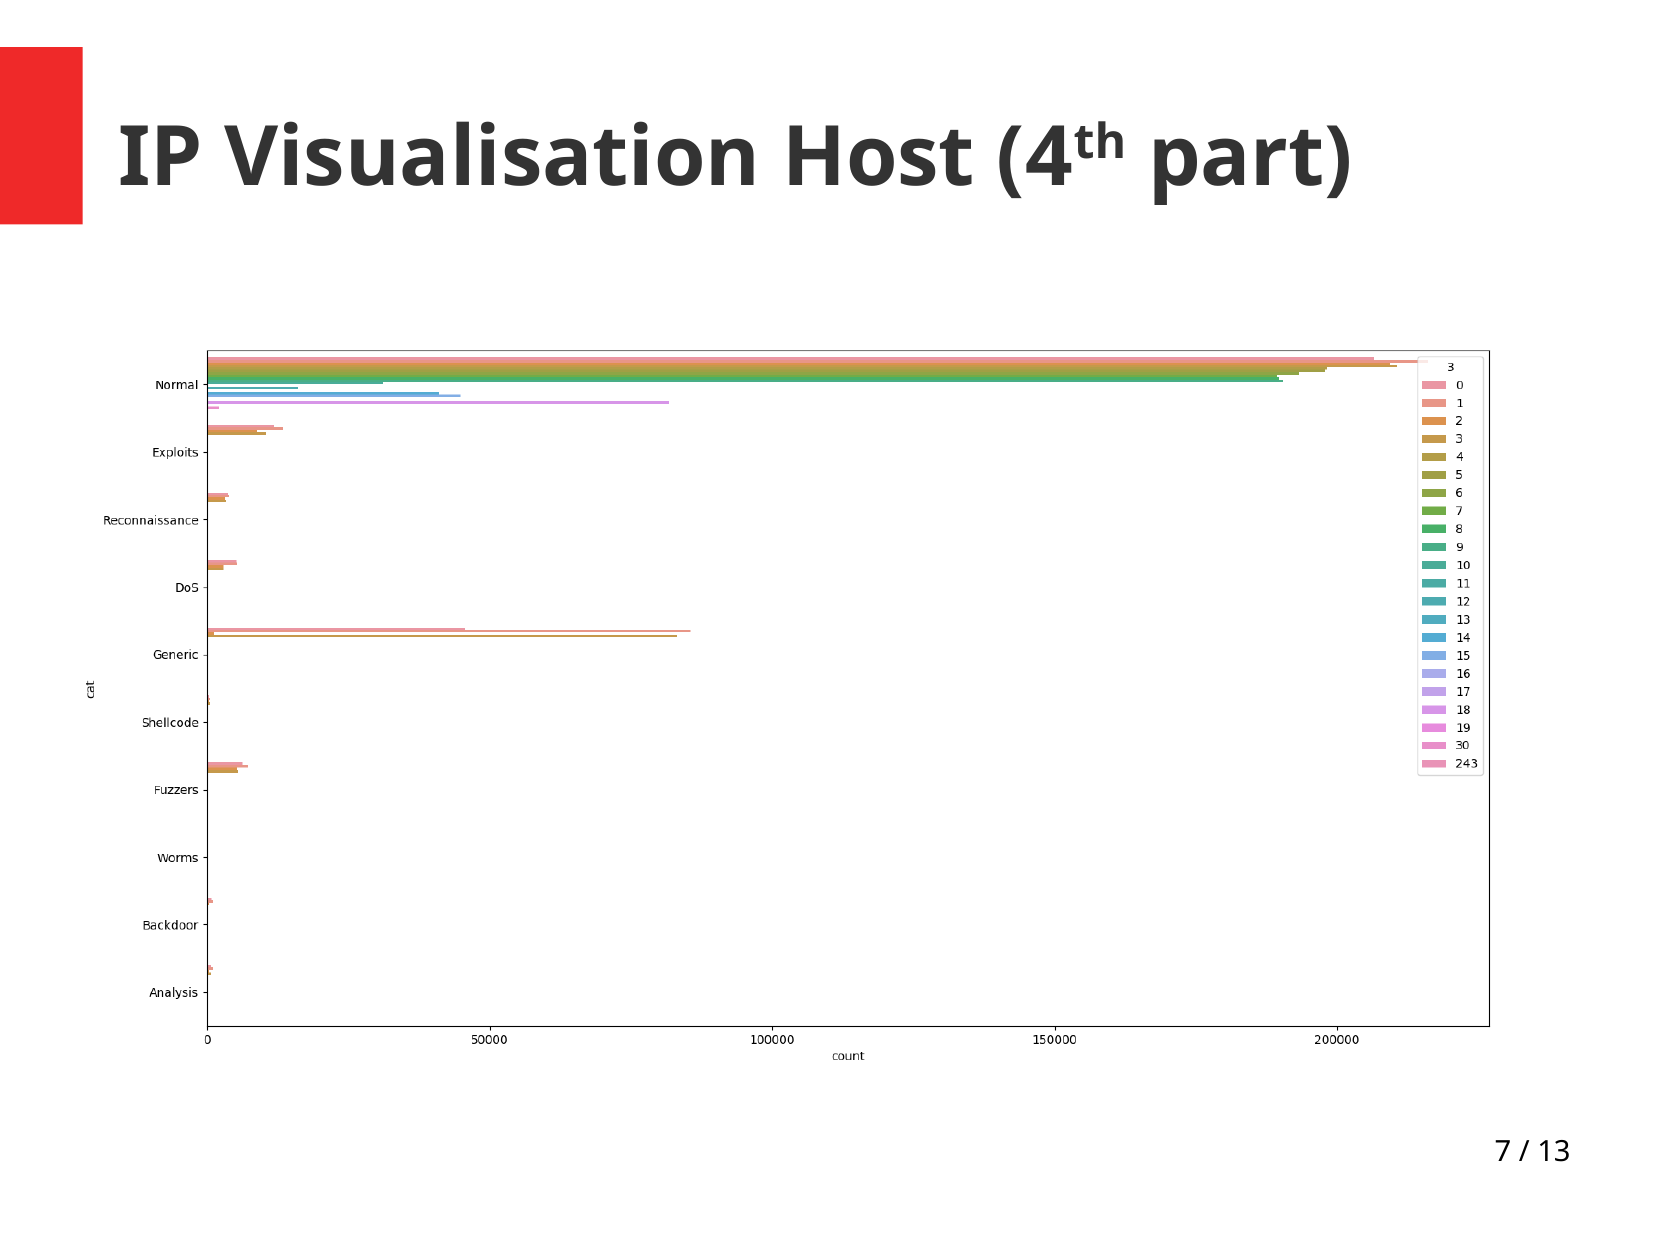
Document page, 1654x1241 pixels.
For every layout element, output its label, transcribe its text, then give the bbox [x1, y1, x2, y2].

picture [0, 245, 1654, 1123]
title IP Visualisation Host (4th part) [118, 49, 1571, 245]
